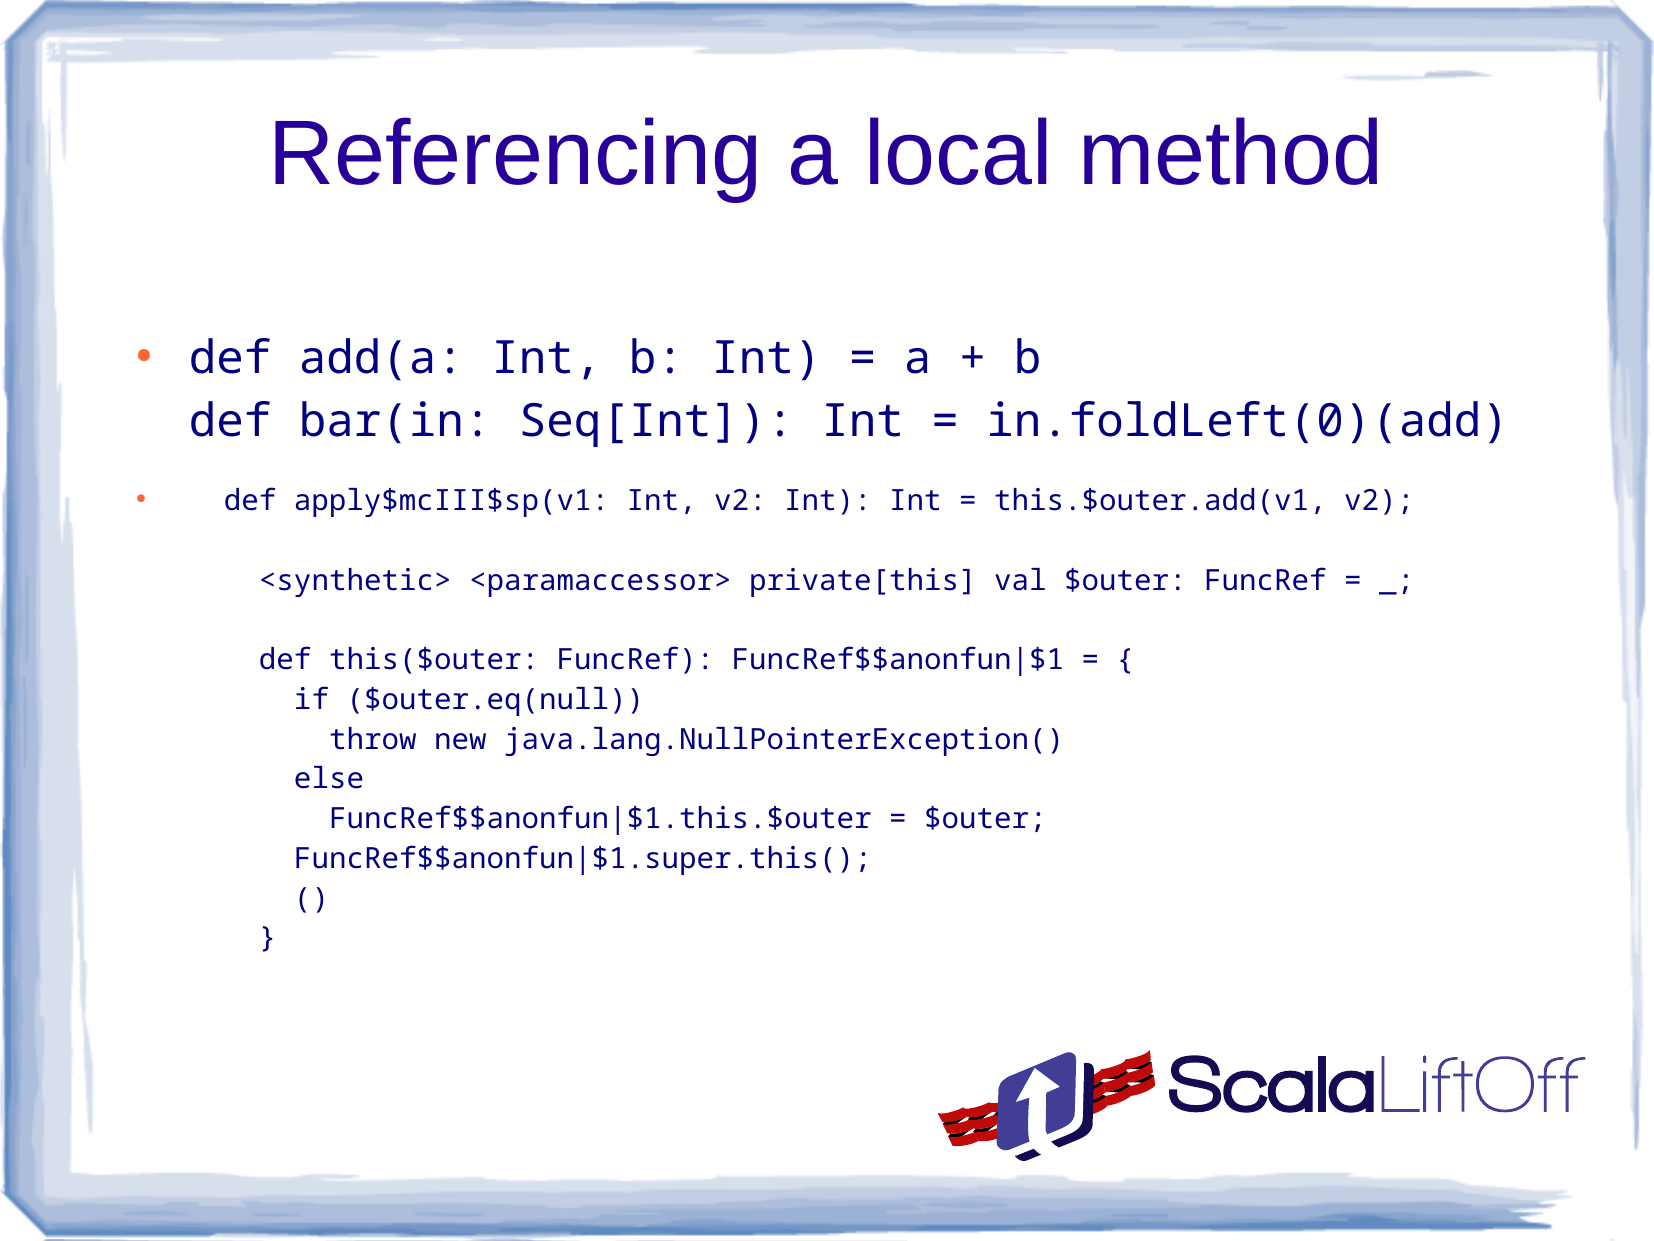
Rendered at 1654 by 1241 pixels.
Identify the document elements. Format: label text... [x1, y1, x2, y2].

title Referencing a local method [82, 56, 1571, 250]
picture [0, 0, 1654, 1241]
list def add(a: Int, b: Int) = a + b def bar(in: Seq[Int]): Int = in.foldLeft(0)(add) def apply$mcIII$sp(v1: Int, v2: Int): Int = this.$outer.add(v1, v2); <synthetic> <paramaccessor> private[this] val $outer: FuncRef = _; def this($outer: FuncRef): FuncRef$$anonfun|$1 = { if ($outer.eq(null)) throw new java.lang.NullPointerException() else FuncRef$$anonfun|$1.this.$outer = $outer; FuncRef$$anonfun|$1.super.this(); () } [118, 324, 1571, 1031]
